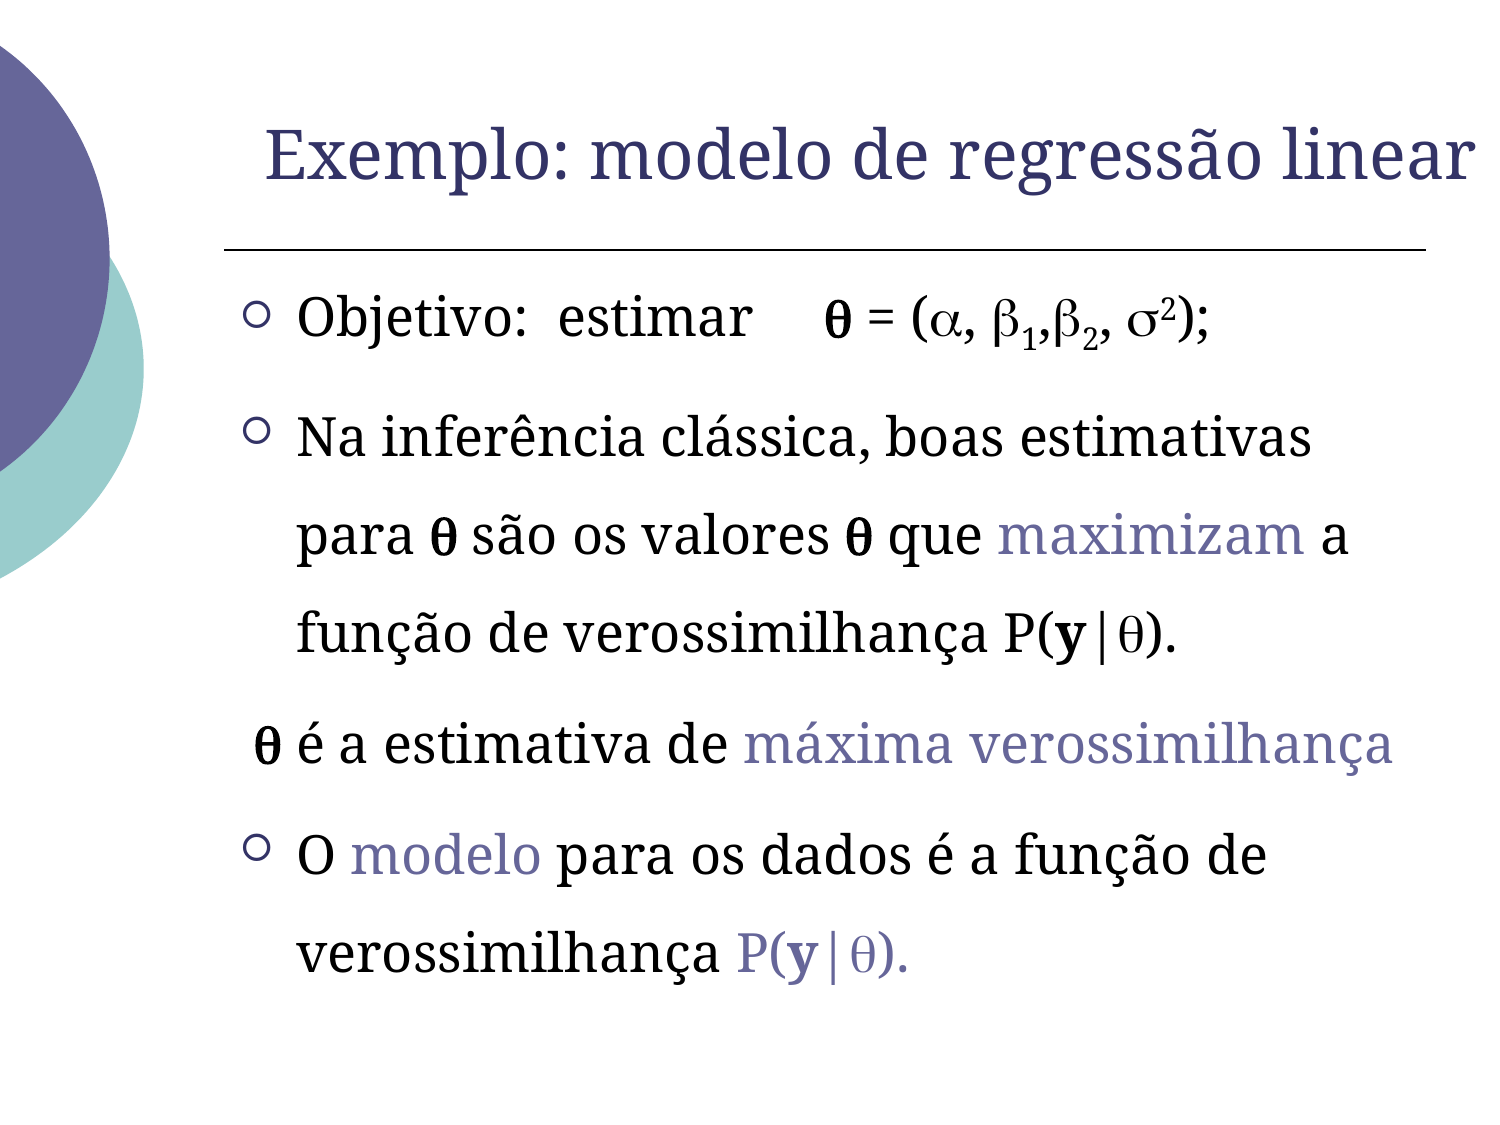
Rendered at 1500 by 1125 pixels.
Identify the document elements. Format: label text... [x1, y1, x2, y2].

list Objetivo: estimar  = (, 1,2, 2); Na inferência clássica, boas estimativas para  são os valores  que maximizam a função de verossimilhança P(y|).  é a estimativa de máxima verossimilhança O modelo para os dados é a função de verossimilhança P(y|). [225, 274, 1425, 1050]
title Exemplo: modelo de regressão linear [249, 50, 1500, 201]
